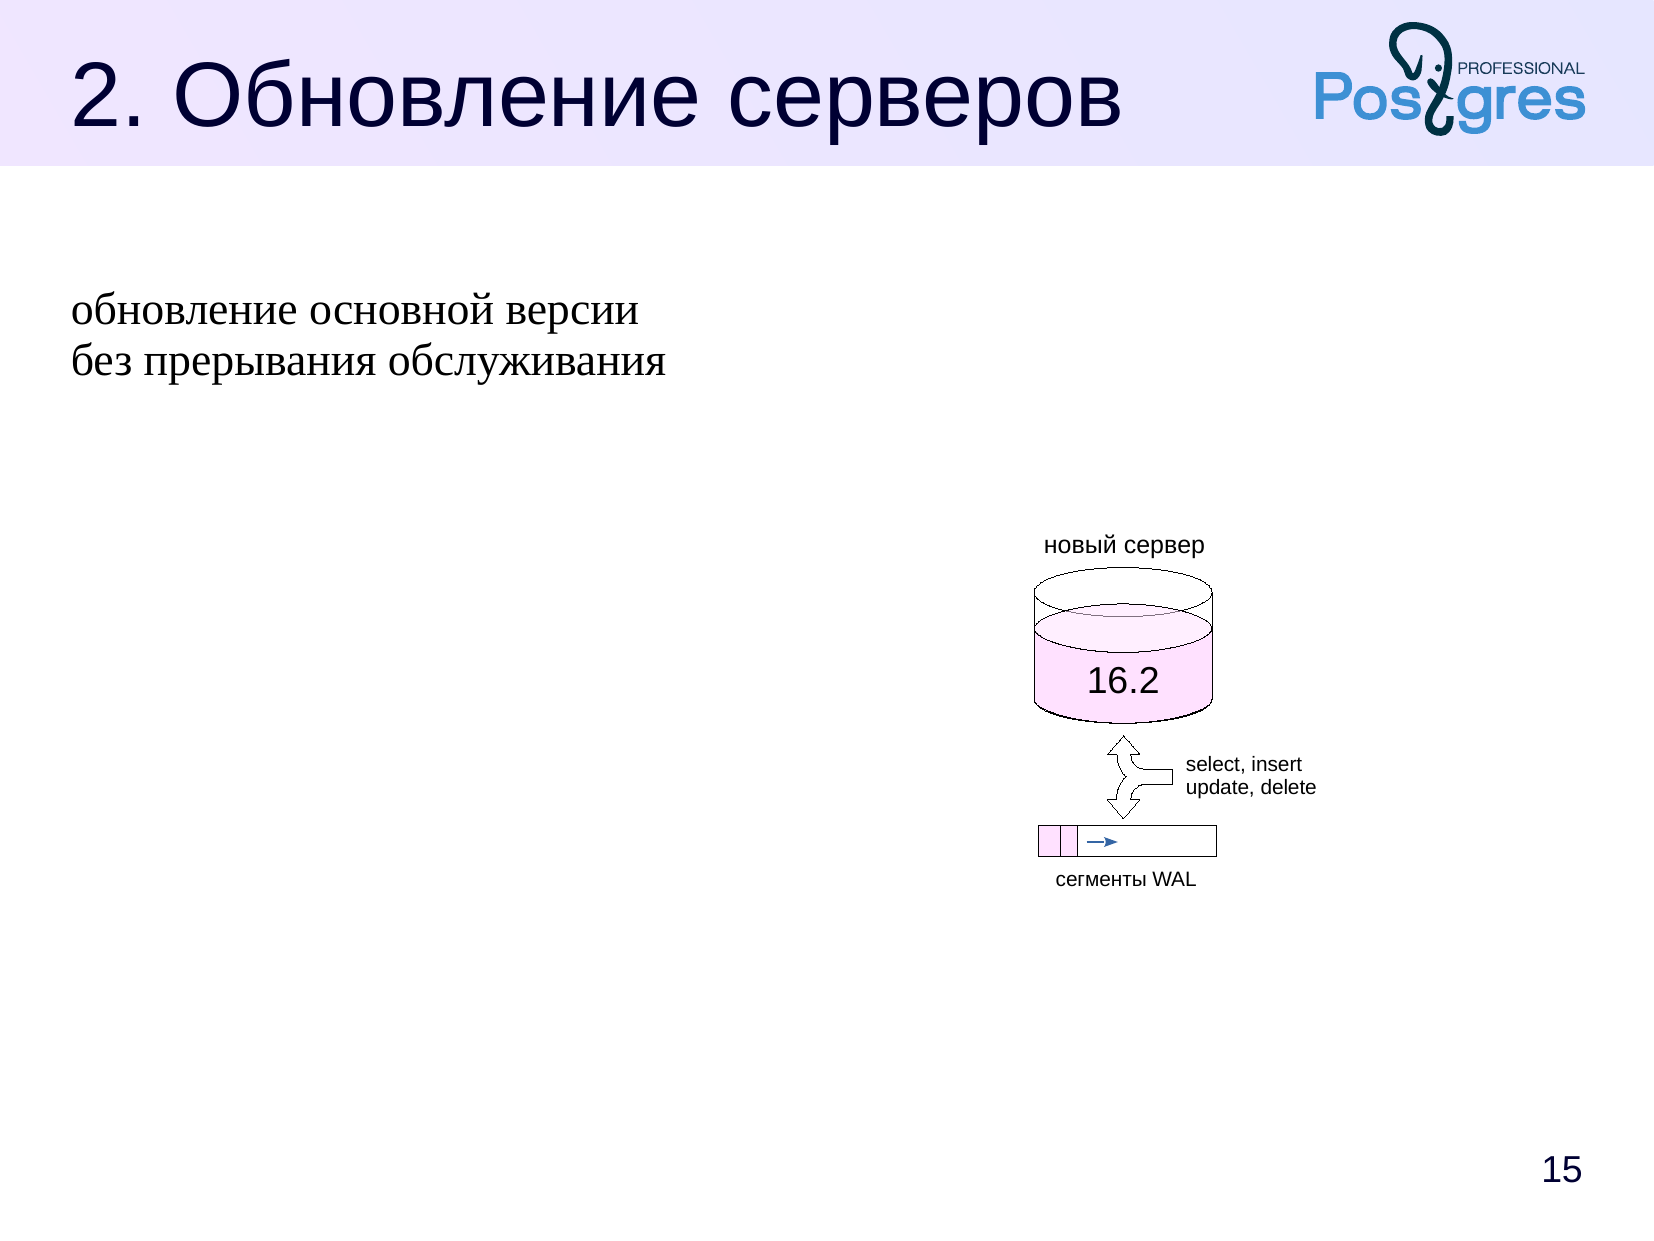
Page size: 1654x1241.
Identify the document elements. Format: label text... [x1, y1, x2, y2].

text_box [1039, 826, 1078, 856]
text_box select, insert update, delete [1171, 744, 1333, 807]
text_box 16.2 [1072, 652, 1185, 710]
text_box сегменты WAL [1040, 859, 1213, 899]
list обновление основной версии без прерывания обслуживания [70, 283, 1583, 1134]
text_box [1107, 735, 1171, 819]
text_box [1034, 567, 1213, 724]
title 2. Обновление серверов [70, 43, 1241, 147]
